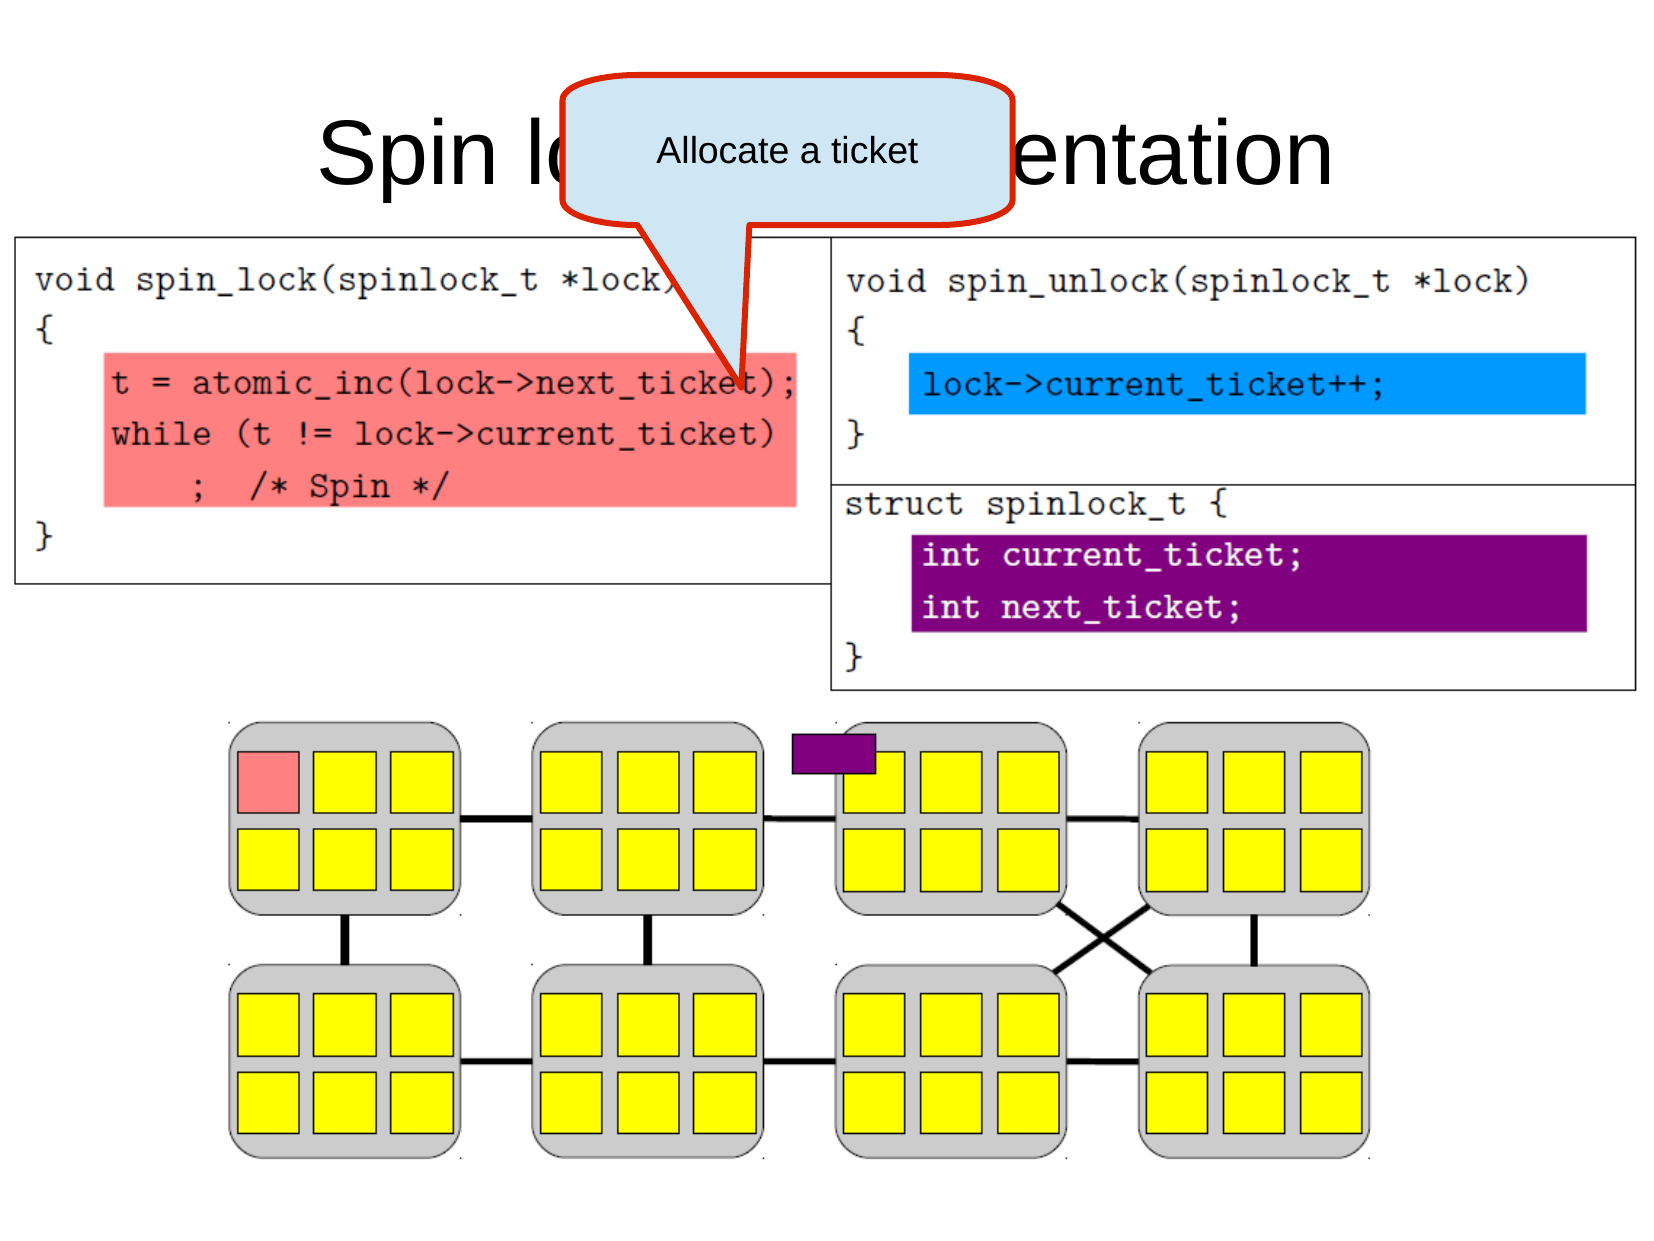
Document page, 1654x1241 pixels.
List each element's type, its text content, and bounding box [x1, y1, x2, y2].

title Spin lock implementation [82, 49, 1571, 215]
text_box Allocate a ticket [562, 75, 1013, 388]
picture [0, 215, 1654, 1216]
